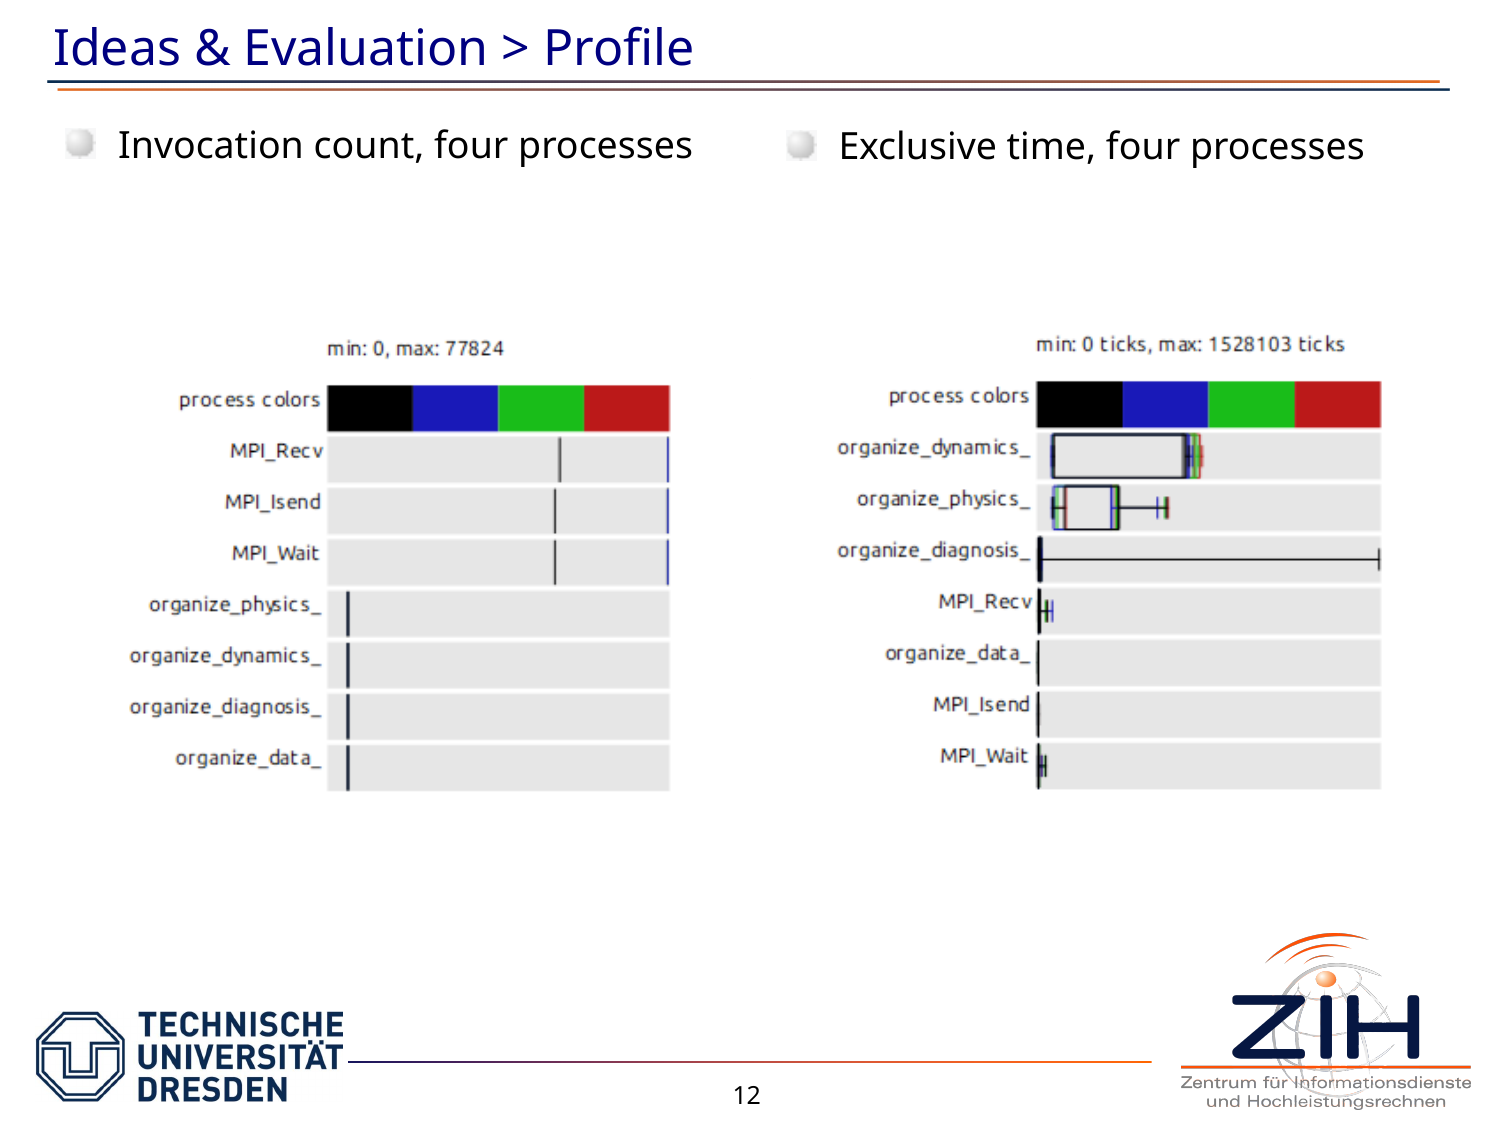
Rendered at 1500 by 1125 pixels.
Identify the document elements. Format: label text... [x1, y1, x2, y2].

picture [35, 1011, 343, 1102]
picture [47, 80, 1450, 91]
list Exclusive time, four processes [750, 120, 1428, 773]
picture [1181, 933, 1471, 1110]
list Invocation count, four processes [29, 118, 736, 771]
title Ideas & Evaluation > Profile [53, 12, 1453, 81]
picture [121, 331, 678, 796]
picture [827, 773, 1389, 795]
